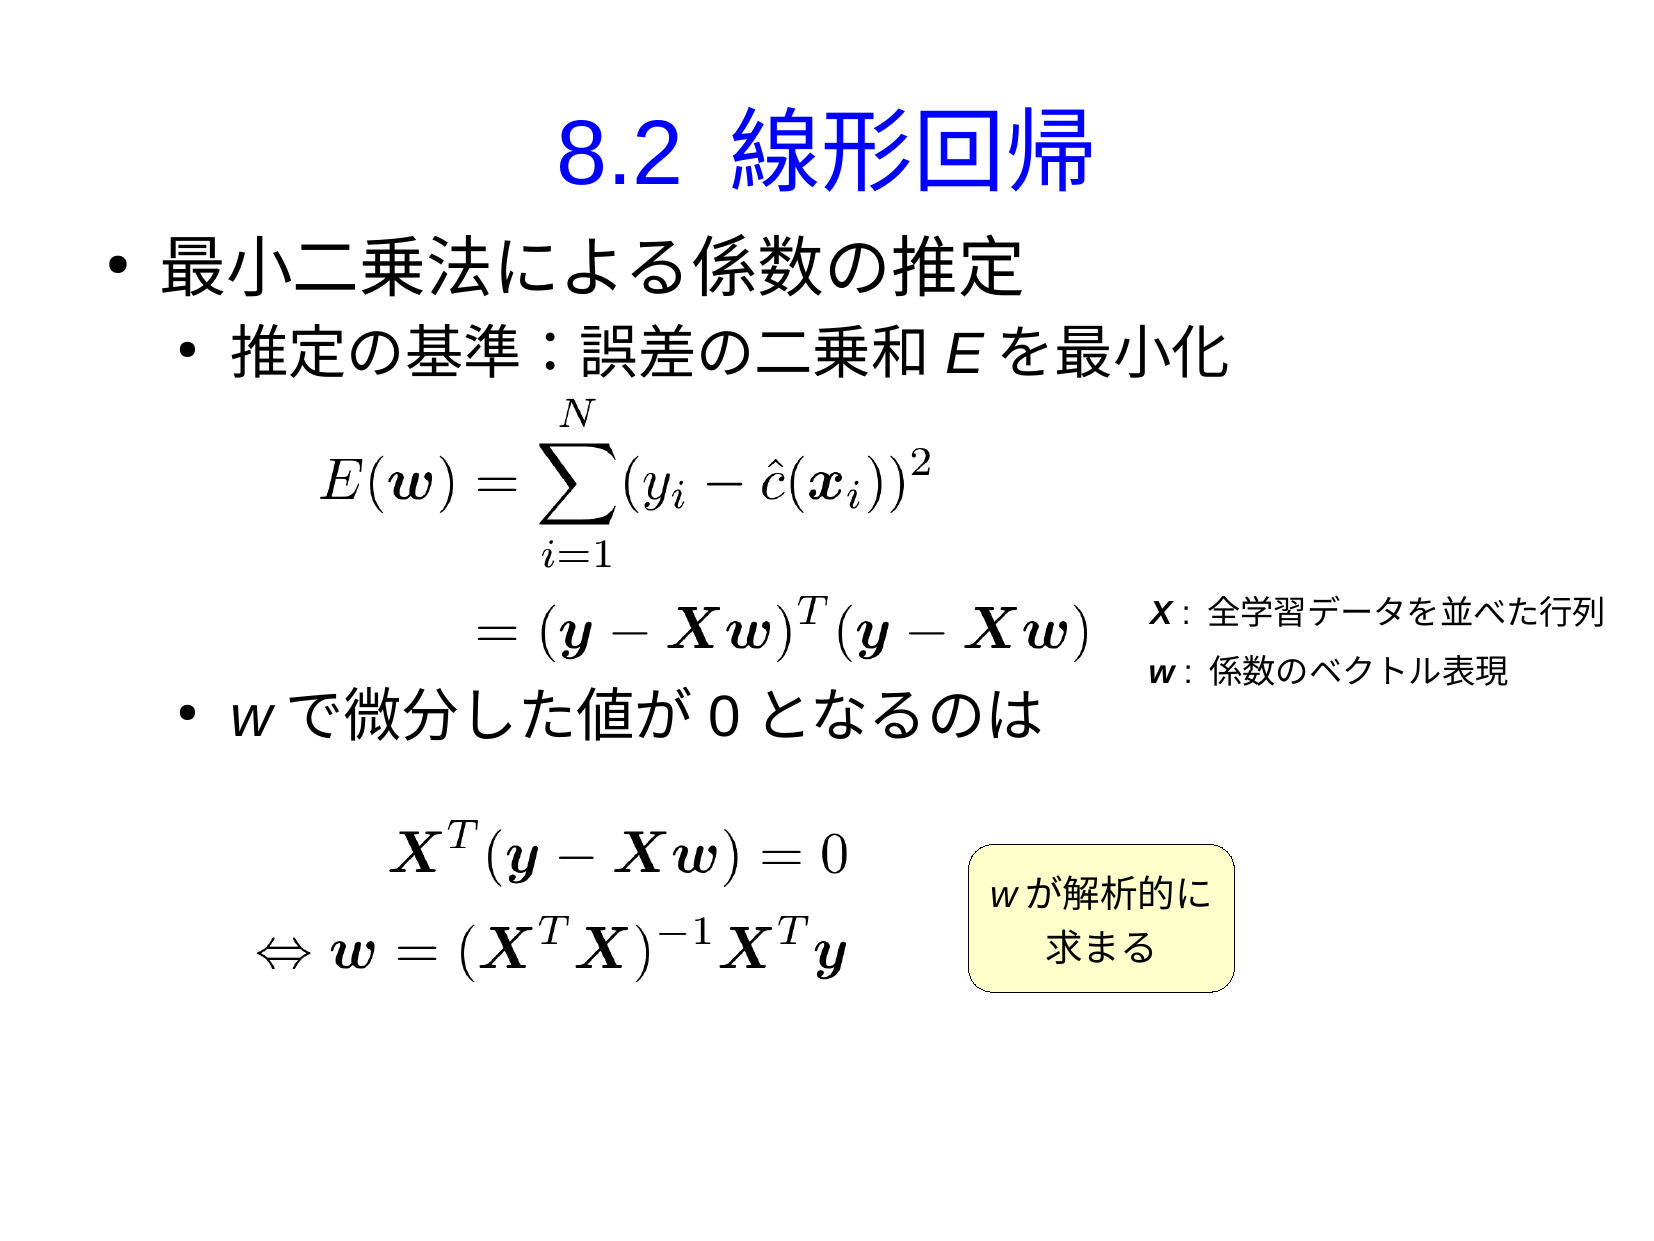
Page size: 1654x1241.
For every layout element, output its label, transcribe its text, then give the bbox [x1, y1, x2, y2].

text_box wが解析的に 求まる [968, 844, 1235, 993]
text_box X : 全学習データを並べた行列 [1135, 578, 1622, 644]
text_box w : 係数のベクトル表現 [1133, 637, 1524, 703]
title 8.2 線形回帰 [82, 64, 1571, 233]
list 最小二乗法による係数の推定 推定の基準：誤差の二乗和Eを最小化 wで微分した値が0となるのは [88, 220, 1577, 950]
picture [256, 820, 847, 982]
picture [320, 398, 1087, 662]
